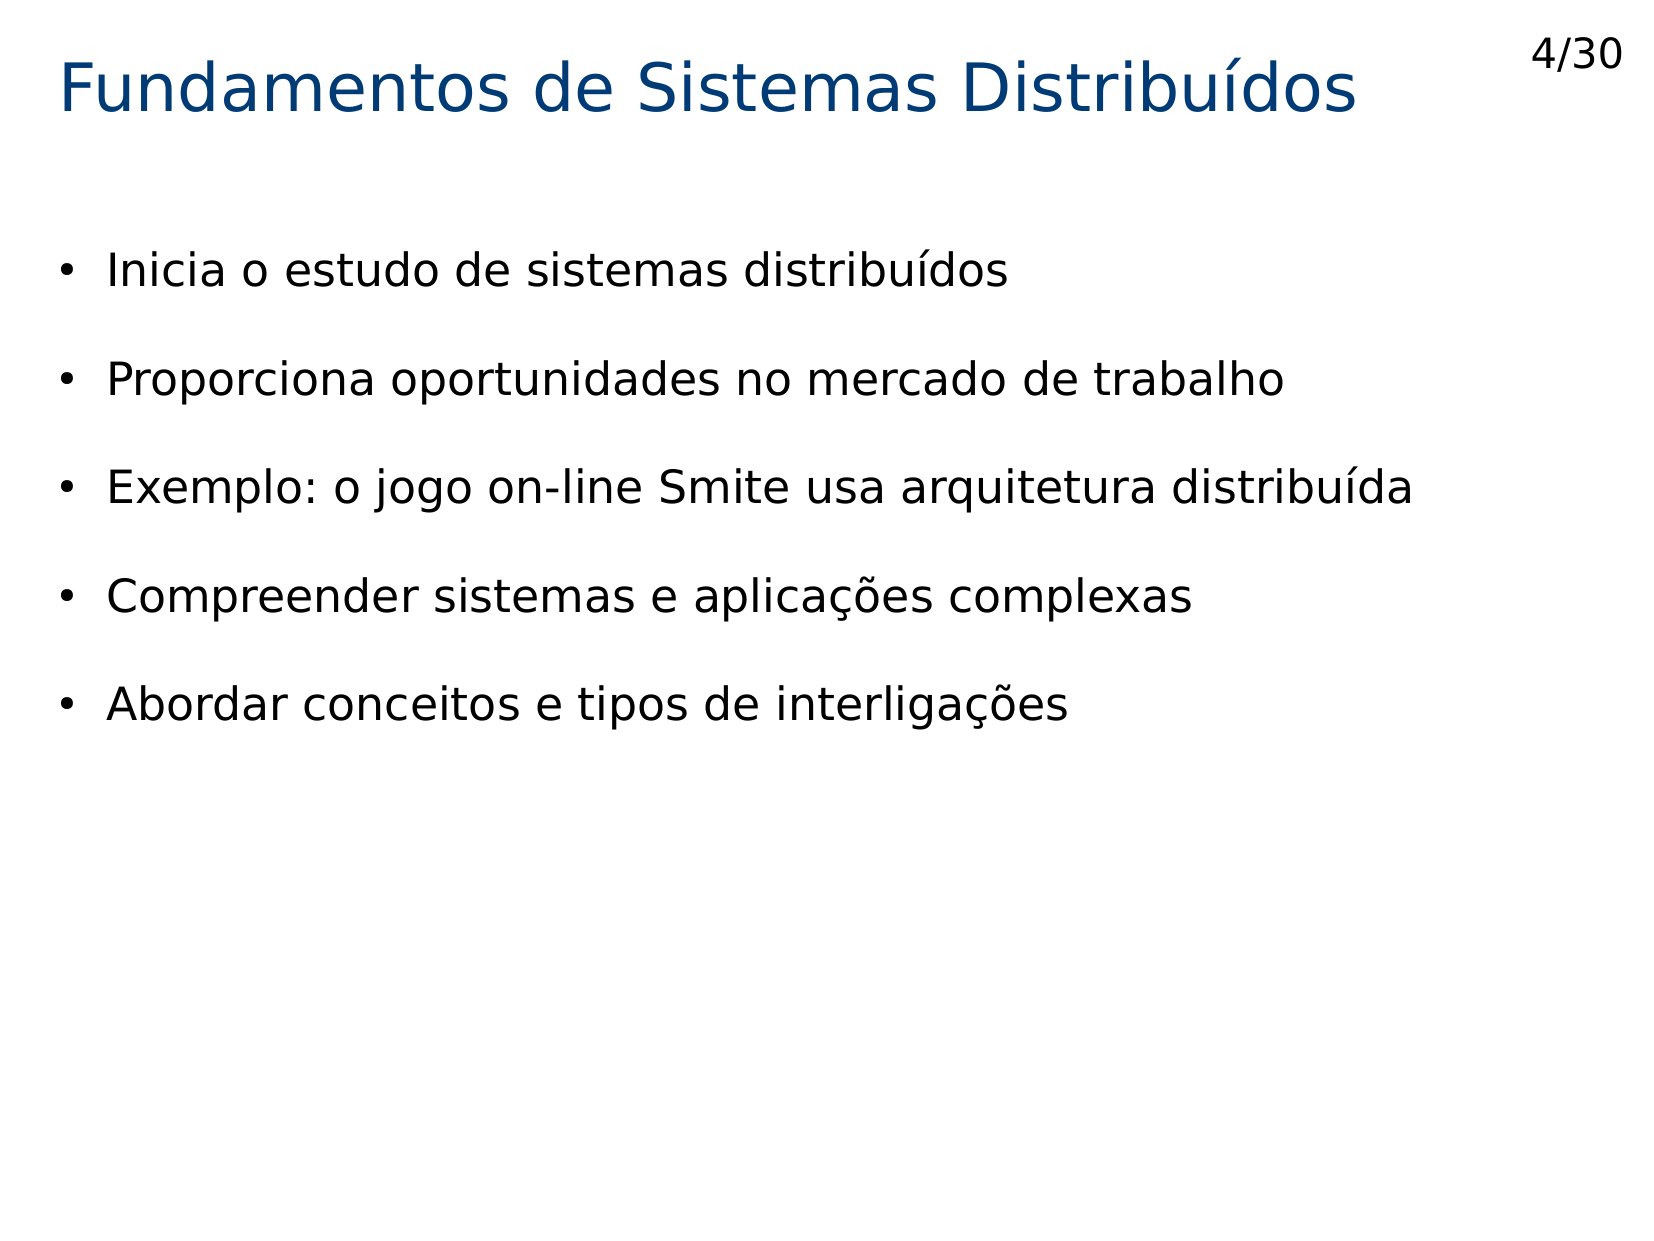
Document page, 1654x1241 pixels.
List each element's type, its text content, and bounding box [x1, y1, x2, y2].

title Fundamentos de Sistemas Distribuídos [59, 29, 1506, 148]
list Inicia o estudo de sistemas distribuídos Proporciona oportunidades no mercado de trabalho Exemplo: o jogo on-line Smite usa arquitetura distribuída Compreender sistemas e aplicações complexas Abordar conceitos e tipos de interligações [59, 236, 1595, 1211]
